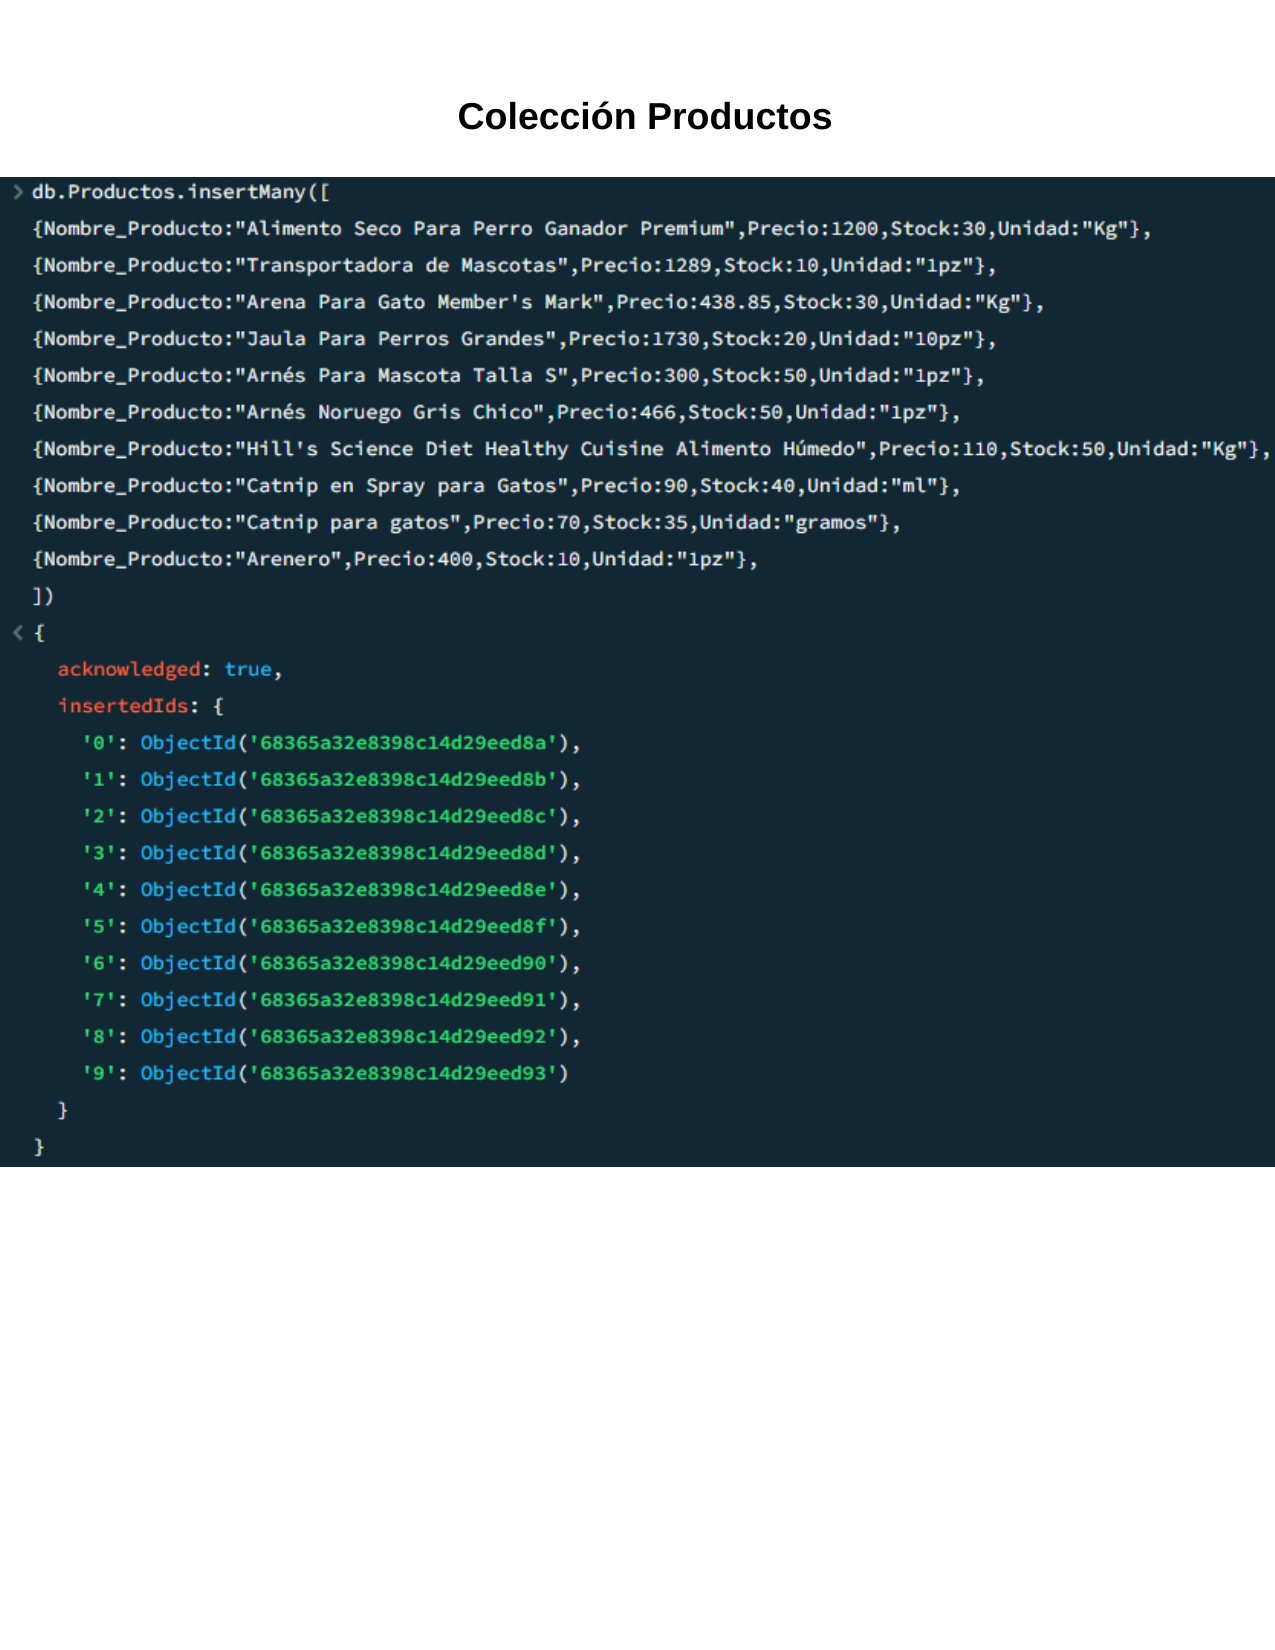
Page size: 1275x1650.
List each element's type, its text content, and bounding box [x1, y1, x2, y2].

text_box Colección Productos [442, 88, 857, 148]
picture [0, 177, 1275, 1167]
